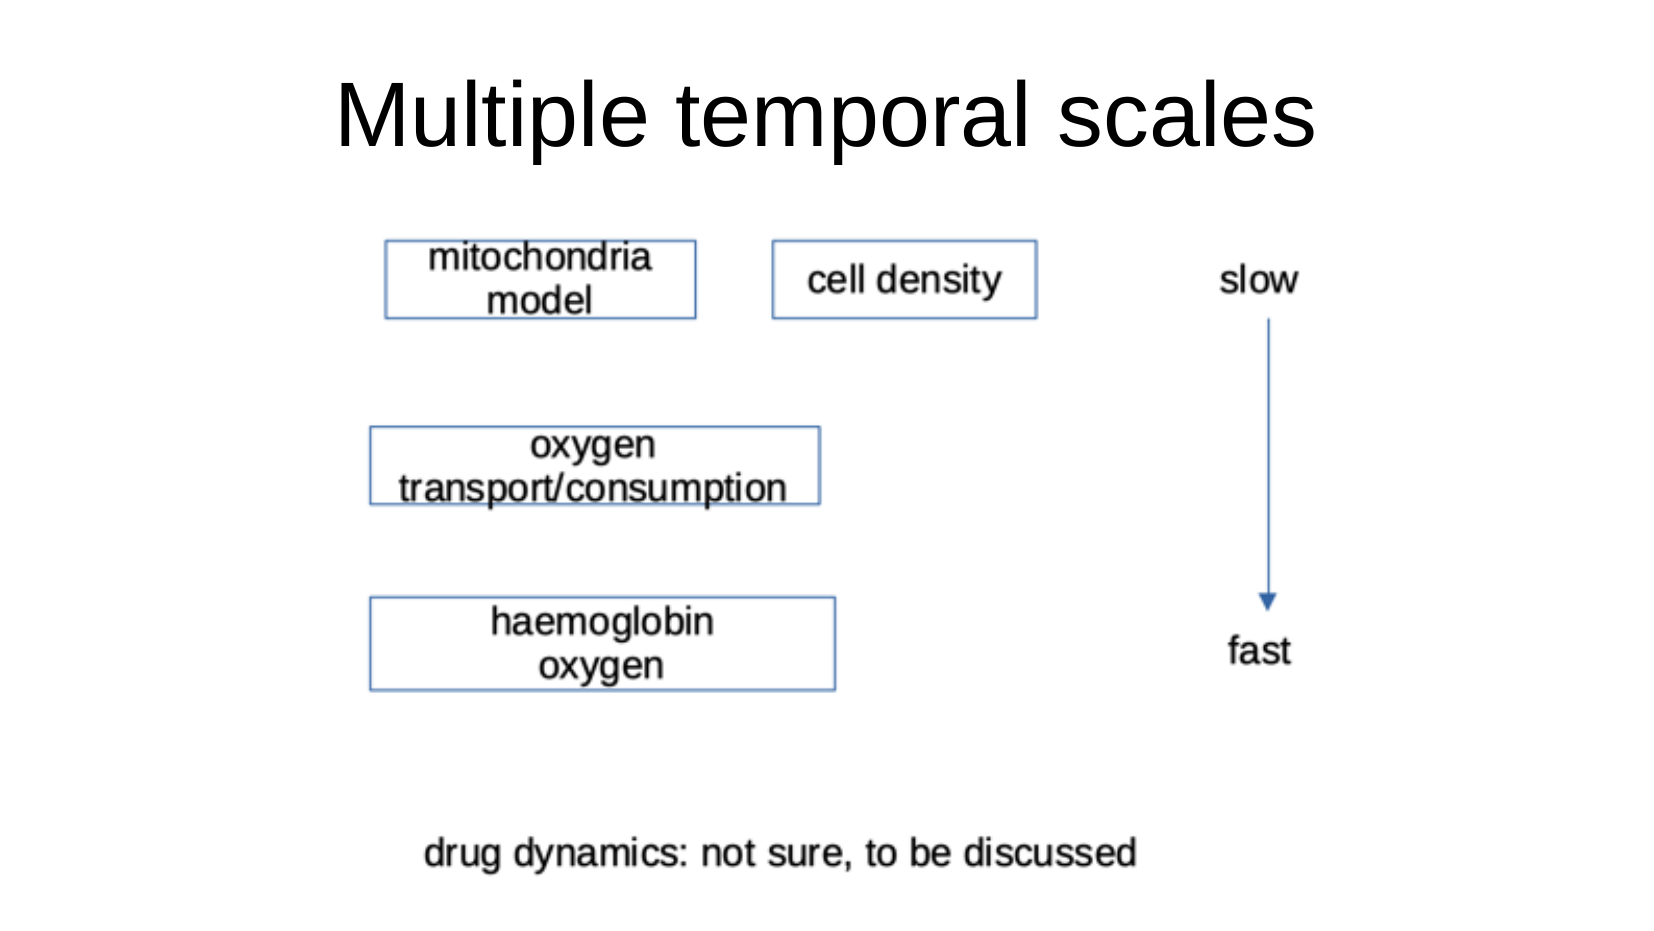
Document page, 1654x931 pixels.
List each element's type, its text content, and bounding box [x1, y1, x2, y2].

title Multiple temporal scales [82, 37, 1571, 193]
picture [324, 180, 1339, 912]
